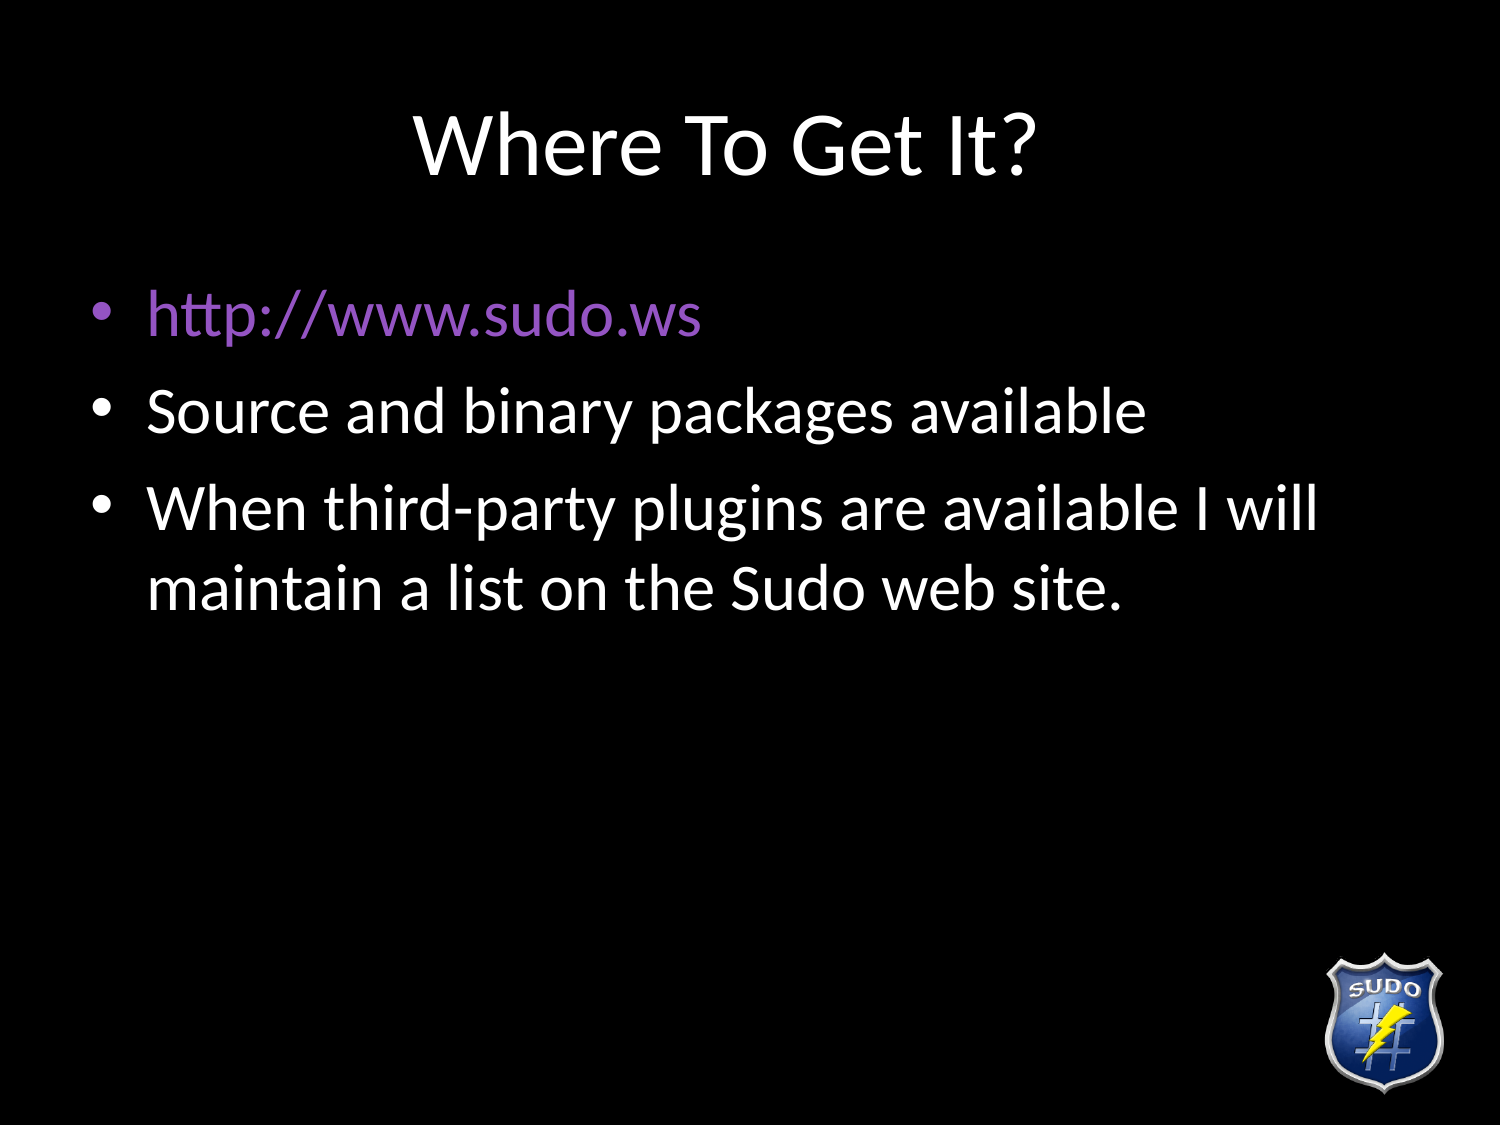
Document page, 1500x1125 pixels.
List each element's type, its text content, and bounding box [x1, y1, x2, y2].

picture [1315, 949, 1453, 1103]
title Where To Get It? [75, 45, 1426, 233]
list http://www.sudo.ws Source and binary packages available When third-party plugins are available I will maintain a list on the Sudo web site. [75, 262, 1426, 1005]
